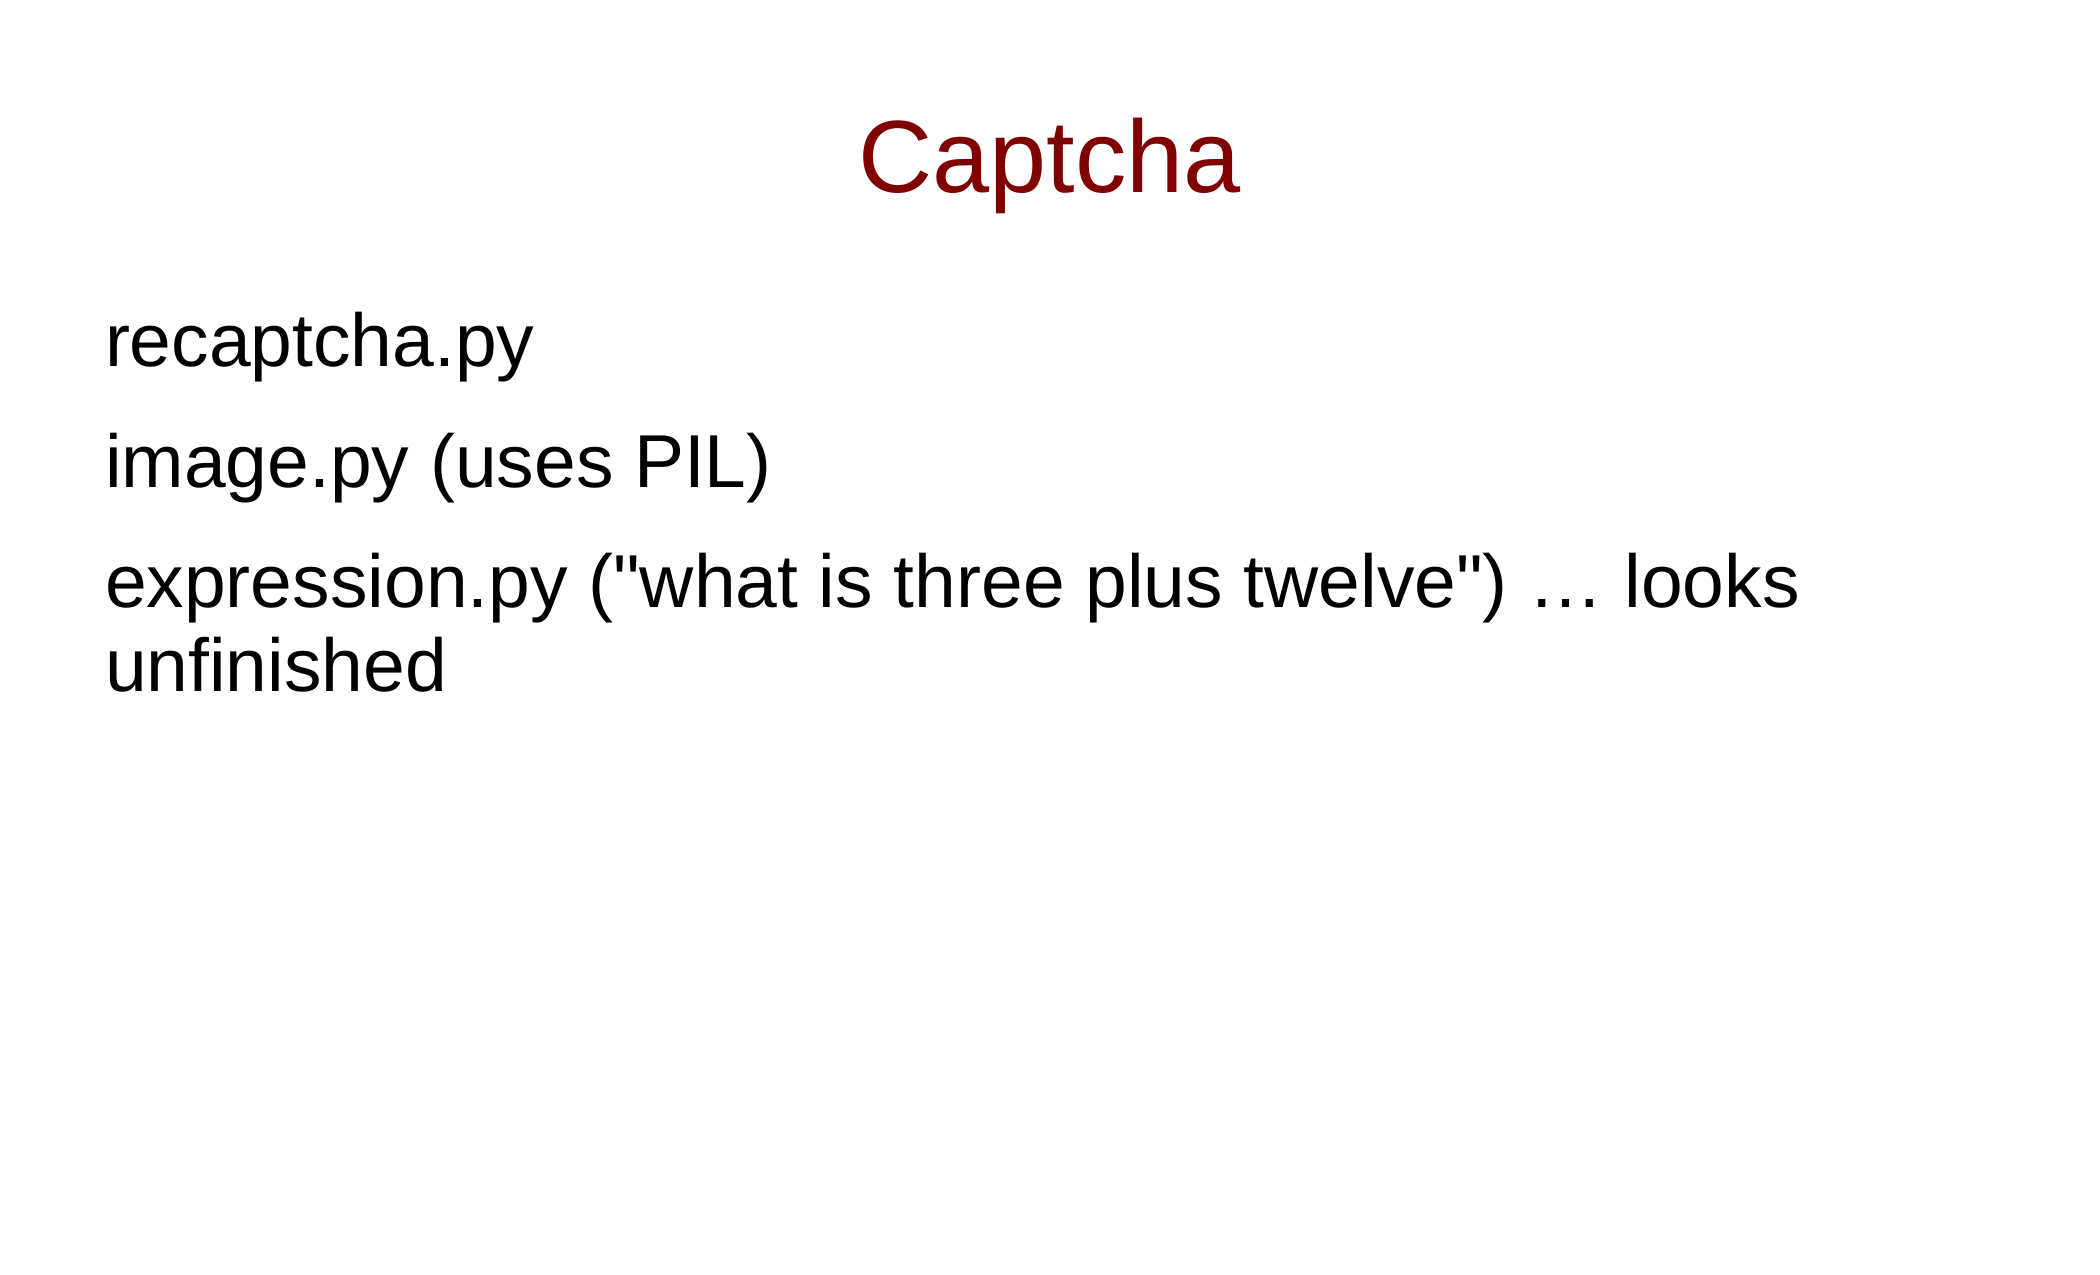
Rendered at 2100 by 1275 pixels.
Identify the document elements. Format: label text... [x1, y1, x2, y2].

title Captcha [105, 50, 1995, 264]
list recaptcha.py image.py (uses PIL) expression.py ("what is three plus twelve") … looks unfinished [105, 298, 1953, 1038]
